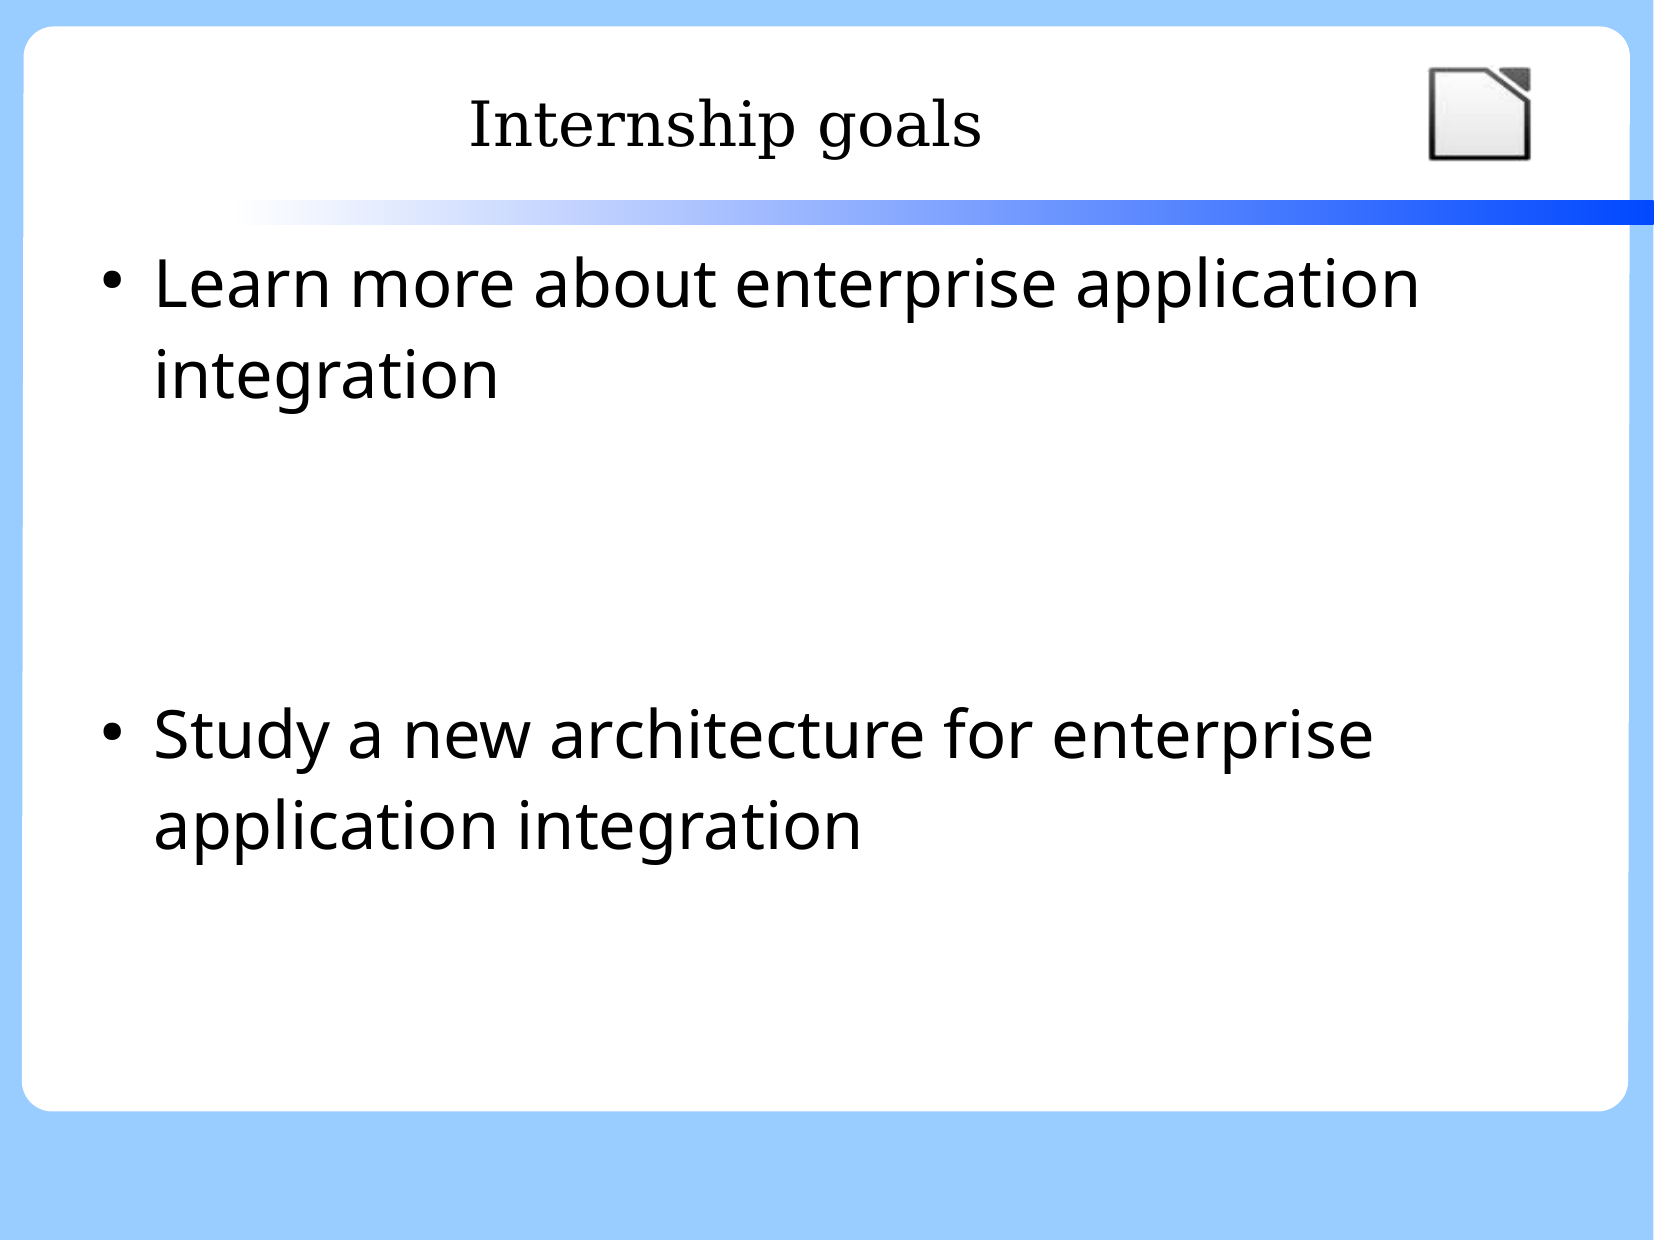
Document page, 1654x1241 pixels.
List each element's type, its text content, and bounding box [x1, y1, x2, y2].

title Internship goals [82, 49, 1371, 201]
list Learn more about enterprise application integration Study a new architecture for enterprise application integration [82, 236, 1571, 1055]
picture [1417, 47, 1562, 177]
